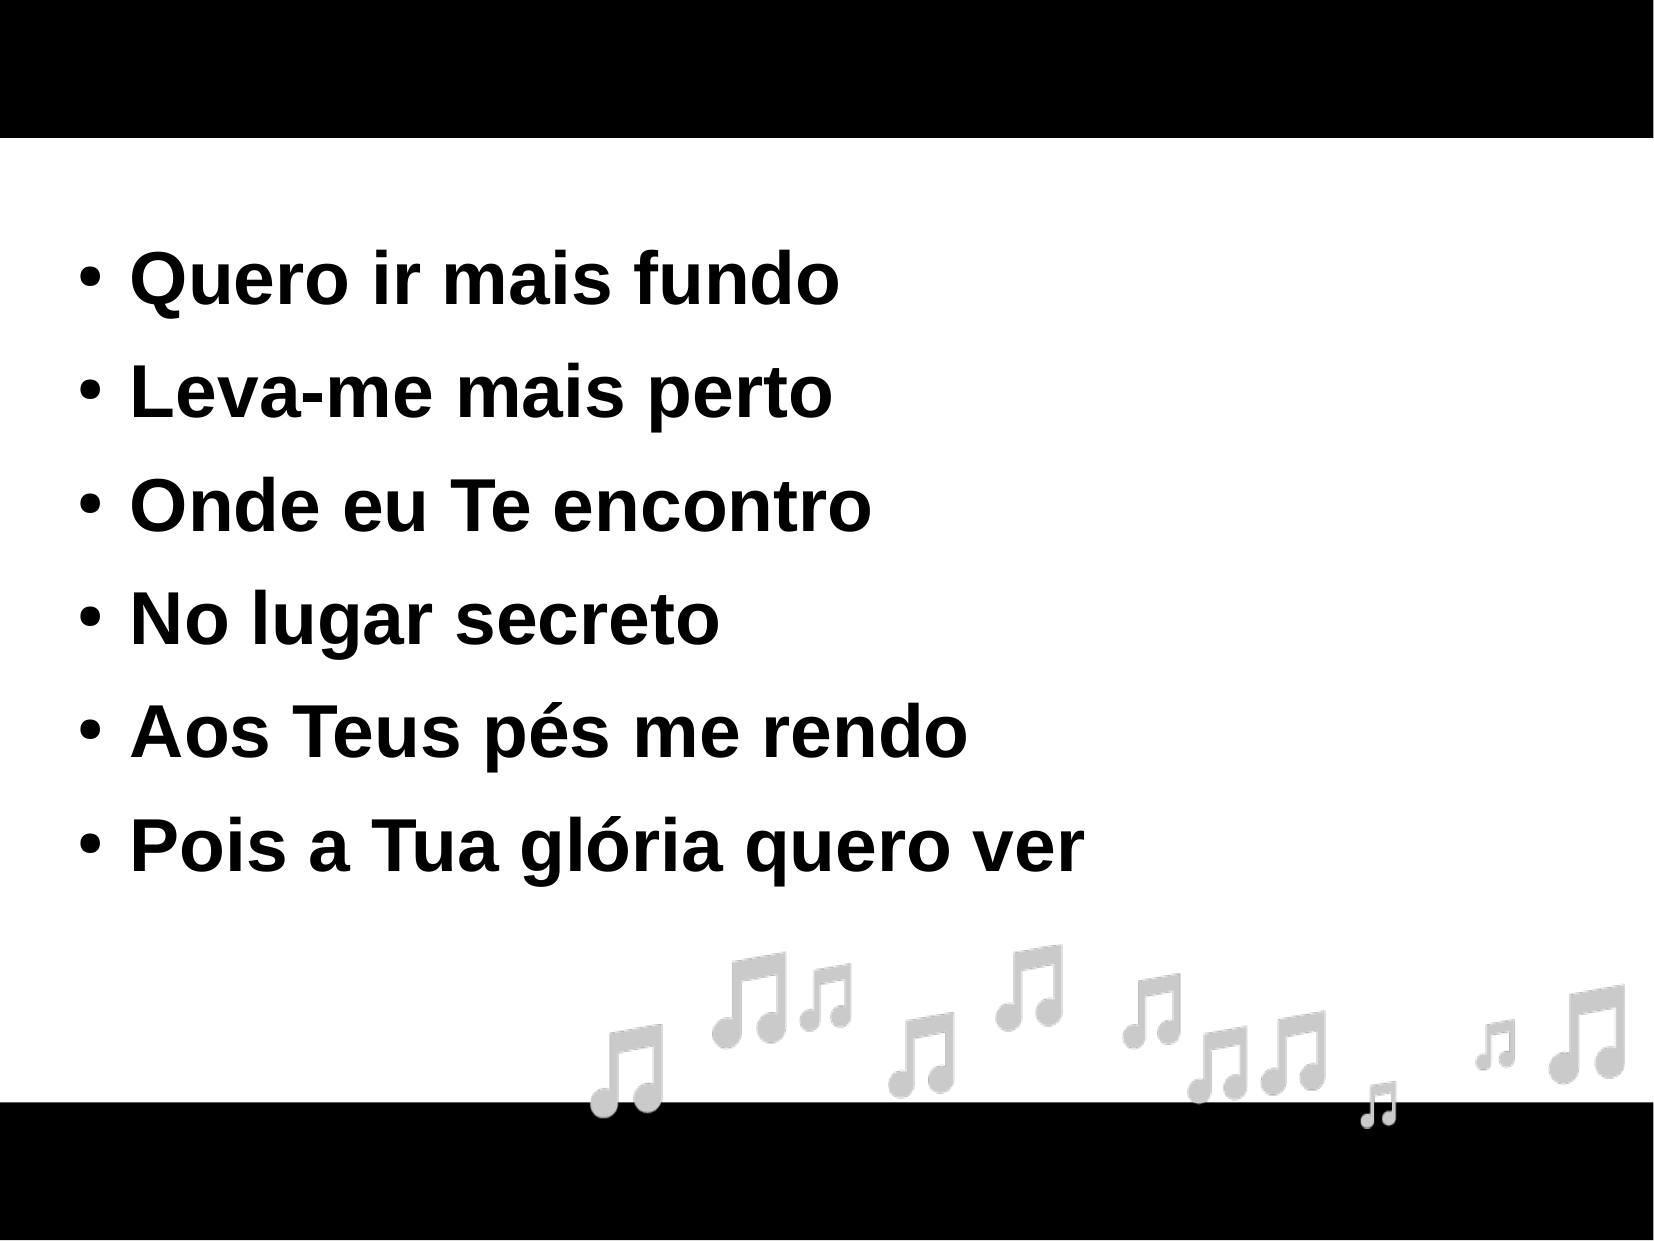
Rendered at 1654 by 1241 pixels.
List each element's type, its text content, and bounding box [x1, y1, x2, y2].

list Quero ir mais fundo Leva-me mais perto Onde eu Te encontro No lugar secreto Aos Teus pés me rendo Pois a Tua glória quero ver [59, 236, 1595, 1024]
